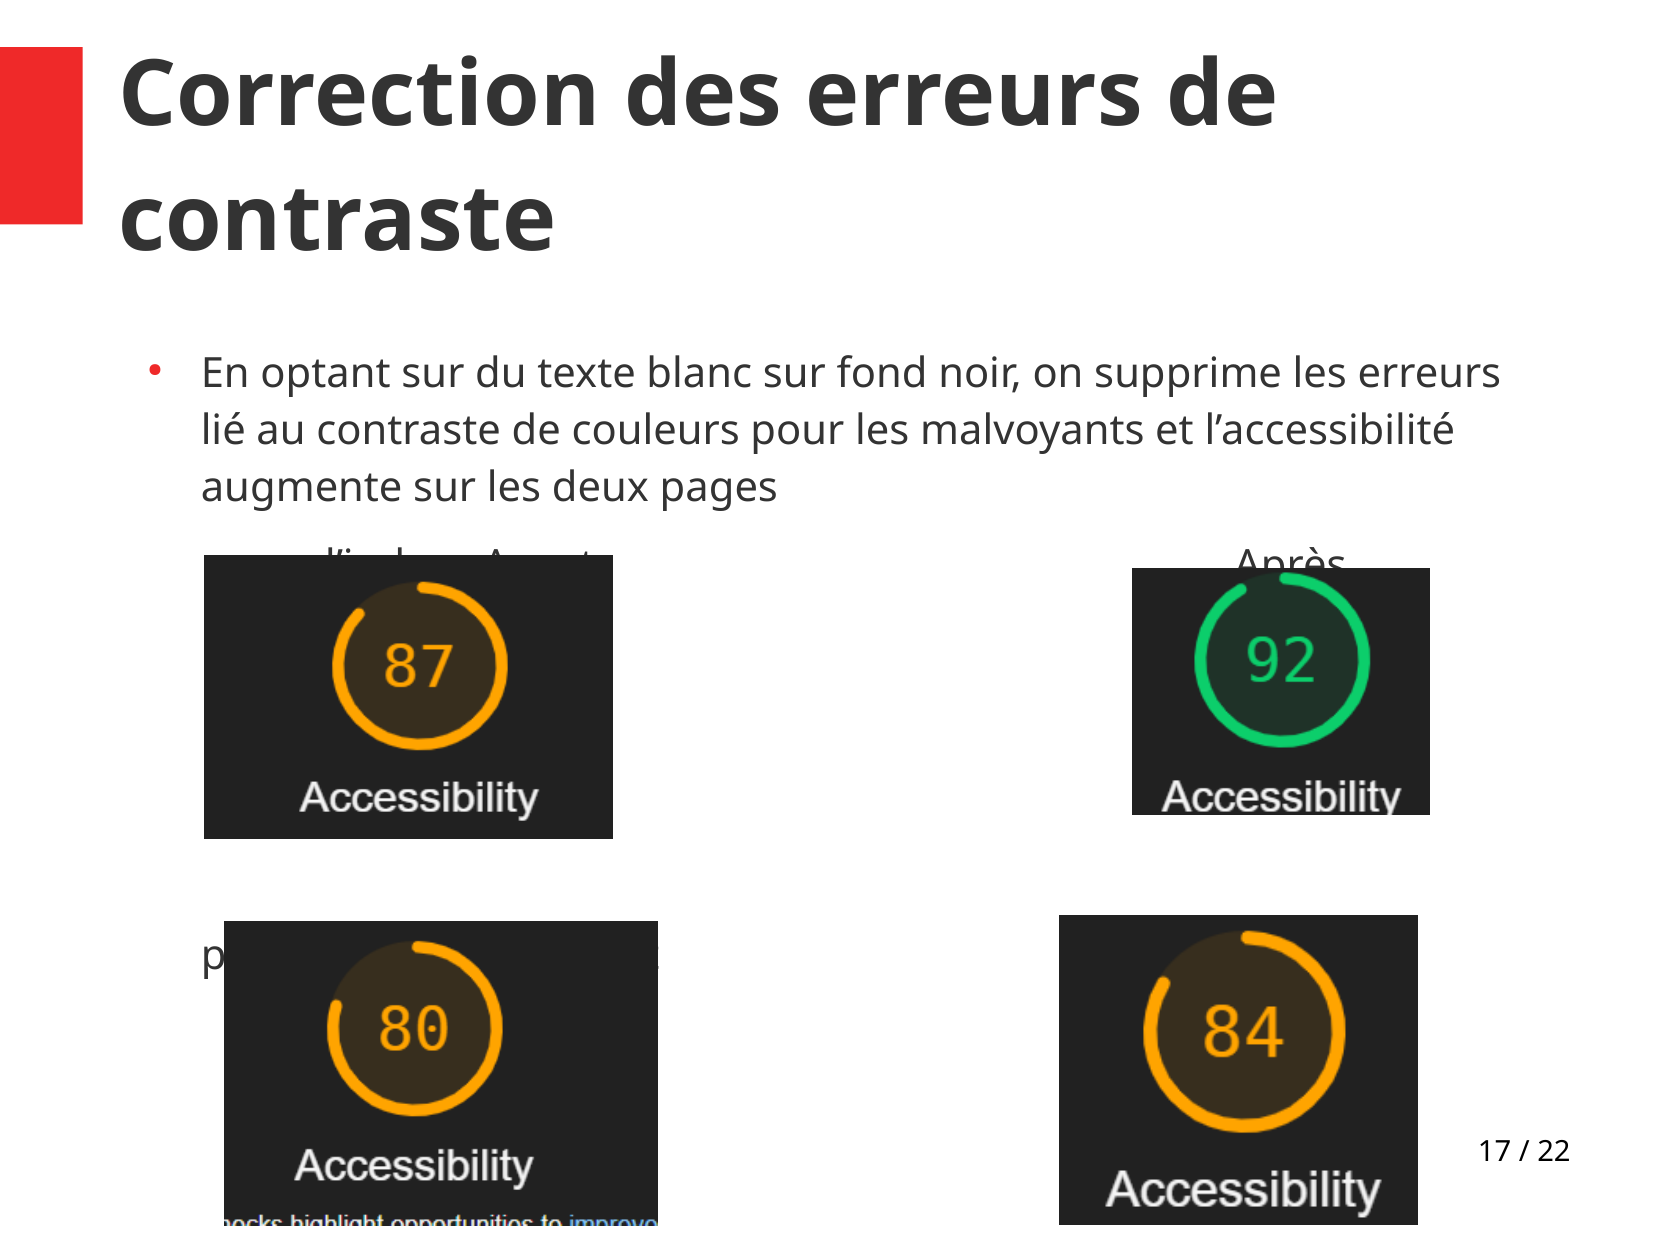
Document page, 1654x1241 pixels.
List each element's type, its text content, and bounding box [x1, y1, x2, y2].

picture [204, 555, 613, 839]
list En optant sur du texte blanc sur fond noir, on supprime les erreurs lié au contraste de couleurs pour les malvoyants et l’accessibilité augmente sur les deux pages page d’index : Avant Après page de contact : Avant Après [129, 342, 1548, 1062]
picture [1059, 915, 1418, 1225]
picture [1132, 568, 1430, 815]
picture [224, 921, 658, 1226]
title Correction des erreurs de contraste [118, 27, 1571, 278]
